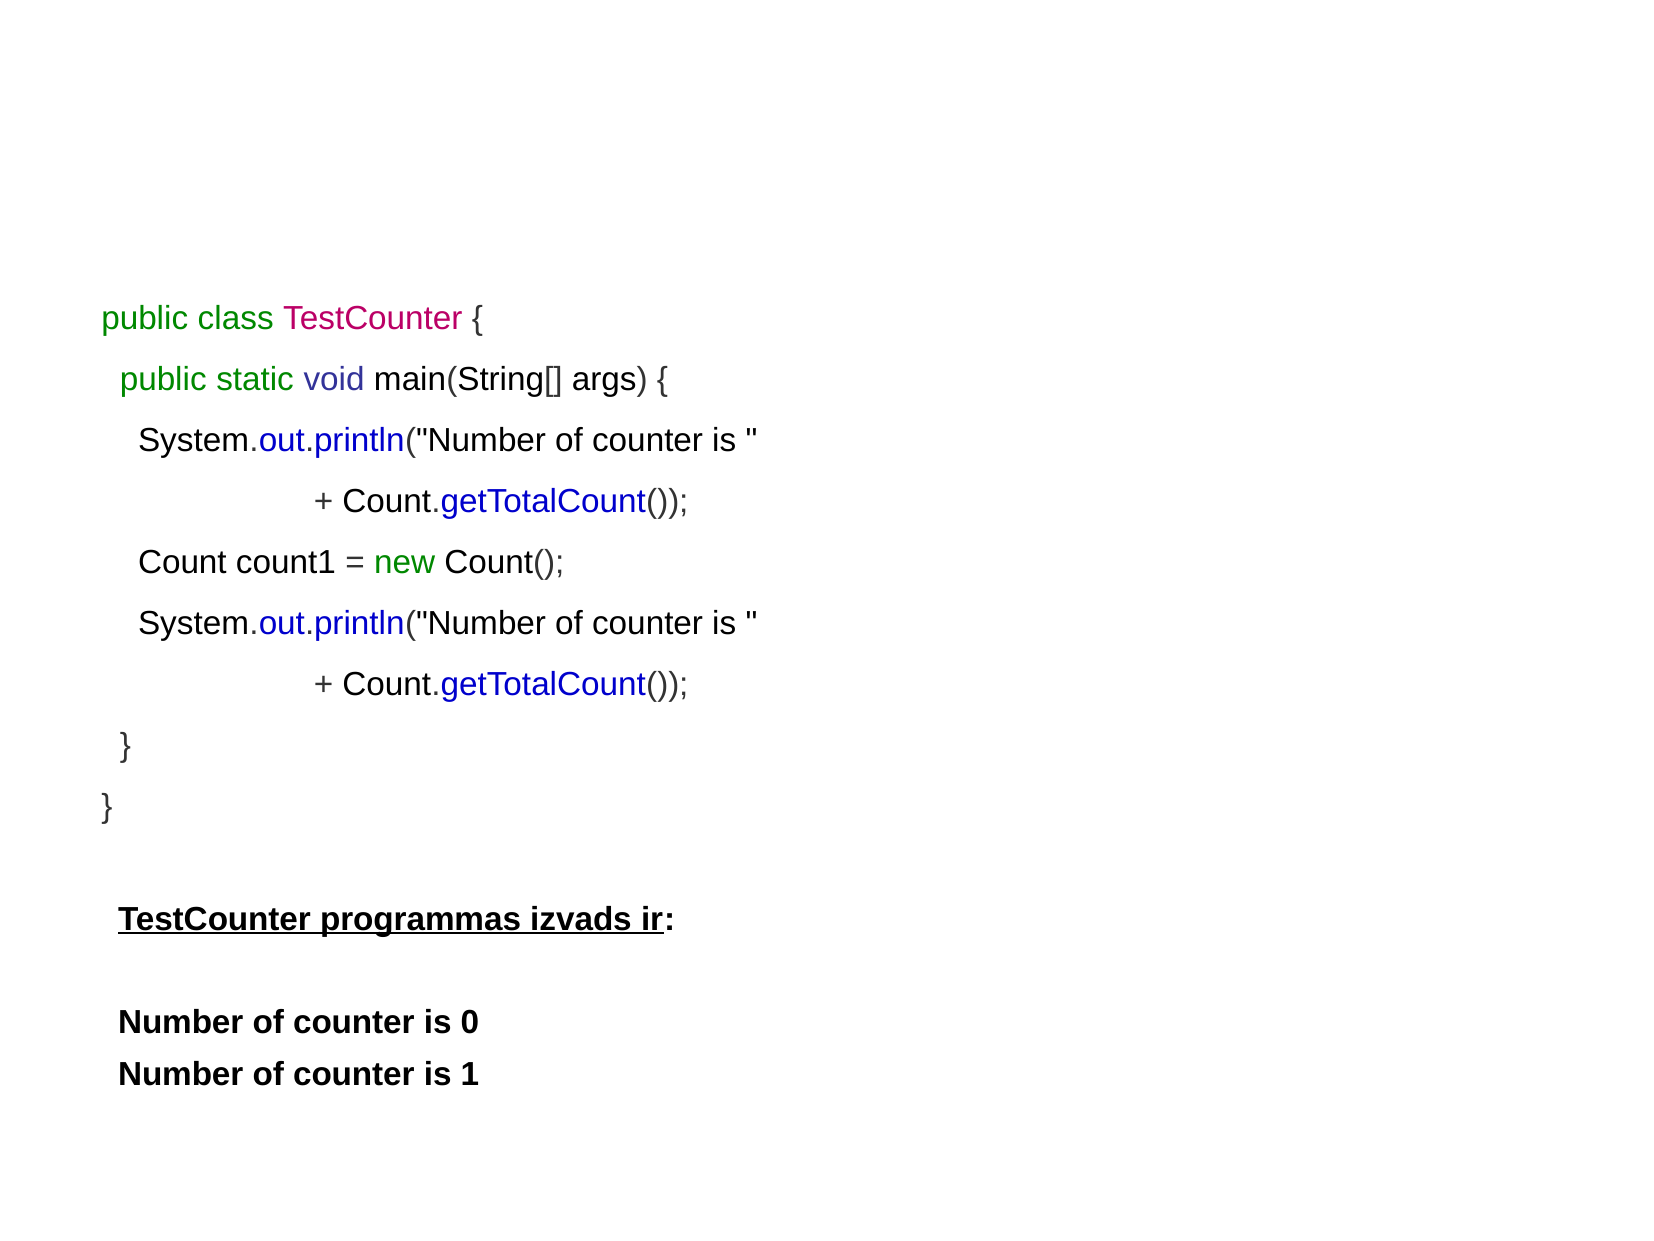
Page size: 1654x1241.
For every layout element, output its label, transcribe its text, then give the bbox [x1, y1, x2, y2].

list public class TestCounter { public static void main(String[] args) { System.out.println("Number of counter is " + Count.getTotalCount()); Count count1 = new Count(); System.out.println("Number of counter is " + Count.getTotalCount()); } } TestCounter programmas izvads ir: Number of counter is 0 Number of counter is 1 [82, 290, 1538, 1099]
